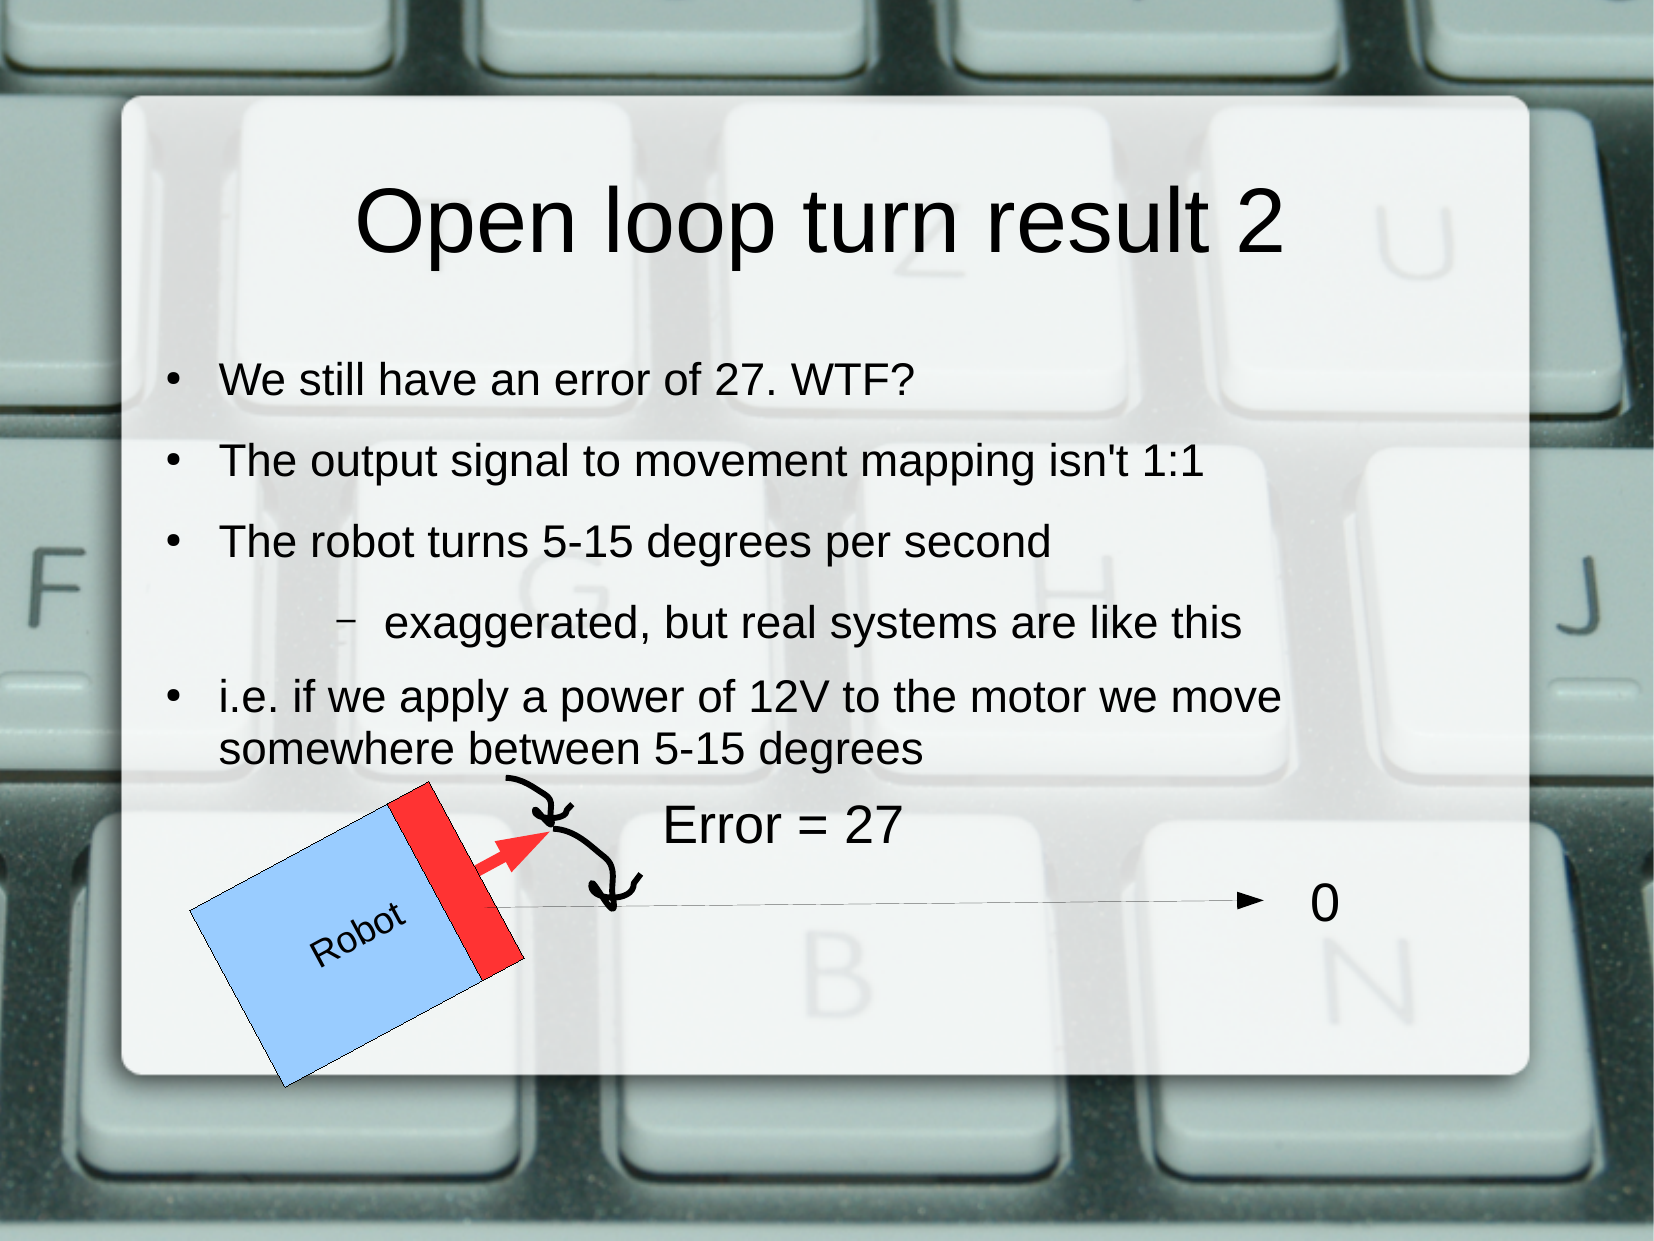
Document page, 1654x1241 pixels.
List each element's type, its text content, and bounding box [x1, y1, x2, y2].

title Open loop turn result 2 [135, 117, 1506, 325]
text_box [387, 781, 525, 981]
text_box 0 [1295, 864, 1356, 940]
text_box Robot [189, 803, 482, 1088]
list We still have an error of 27. WTF? The output signal to movement mapping isn't 1:1 The robot turns 5-15 degrees per second exaggerated, but real systems are like this i.e. if we apply a power of 12V to the motor we move somewhere between 5-15 degrees [147, 354, 1506, 1063]
text_box Error = 27 [647, 787, 921, 863]
picture [0, 0, 1654, 1241]
